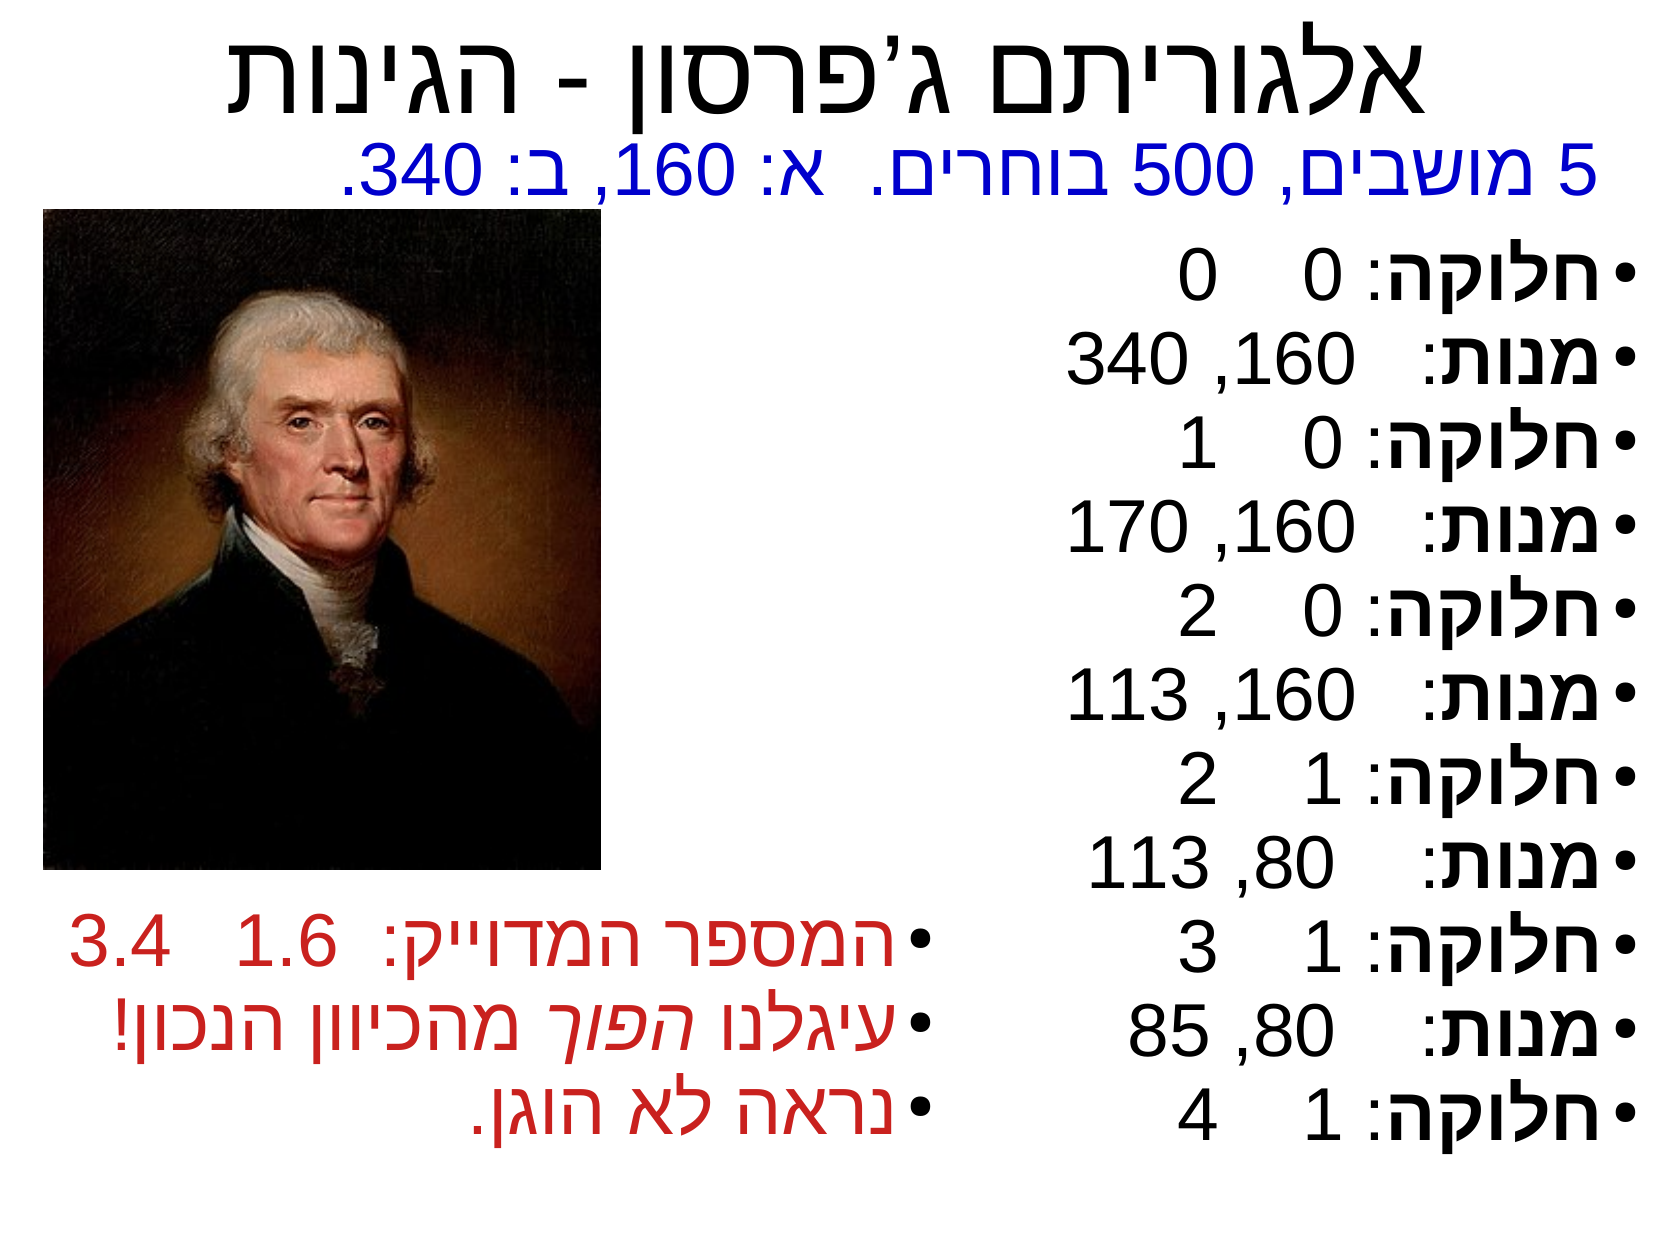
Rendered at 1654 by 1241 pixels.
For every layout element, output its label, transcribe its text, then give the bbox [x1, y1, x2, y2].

text_box 5 מושבים, 500 בוחרים. א: 160, ב: 340. [30, 120, 1636, 226]
picture [43, 226, 601, 871]
text_box המספר המדוייק: 1.6 3.4 עיגלנו הפוך מהכיוון הנכון! נראה לא הוגן. [30, 891, 949, 1201]
text_box חלוקה: 0 0 מנות: 160, 340 חלוקה: 0 1 מנות: 160, 170 חלוקה: 0 2 מנות: 160, 113 חלוקה: 1 2 מנות: 80, 113 חלוקה: 1 3 מנות: 80, 85 חלוקה: 1 4 [1020, 225, 1654, 1164]
title אלגוריתם ג’פרסון - הגינות [0, 0, 1654, 151]
